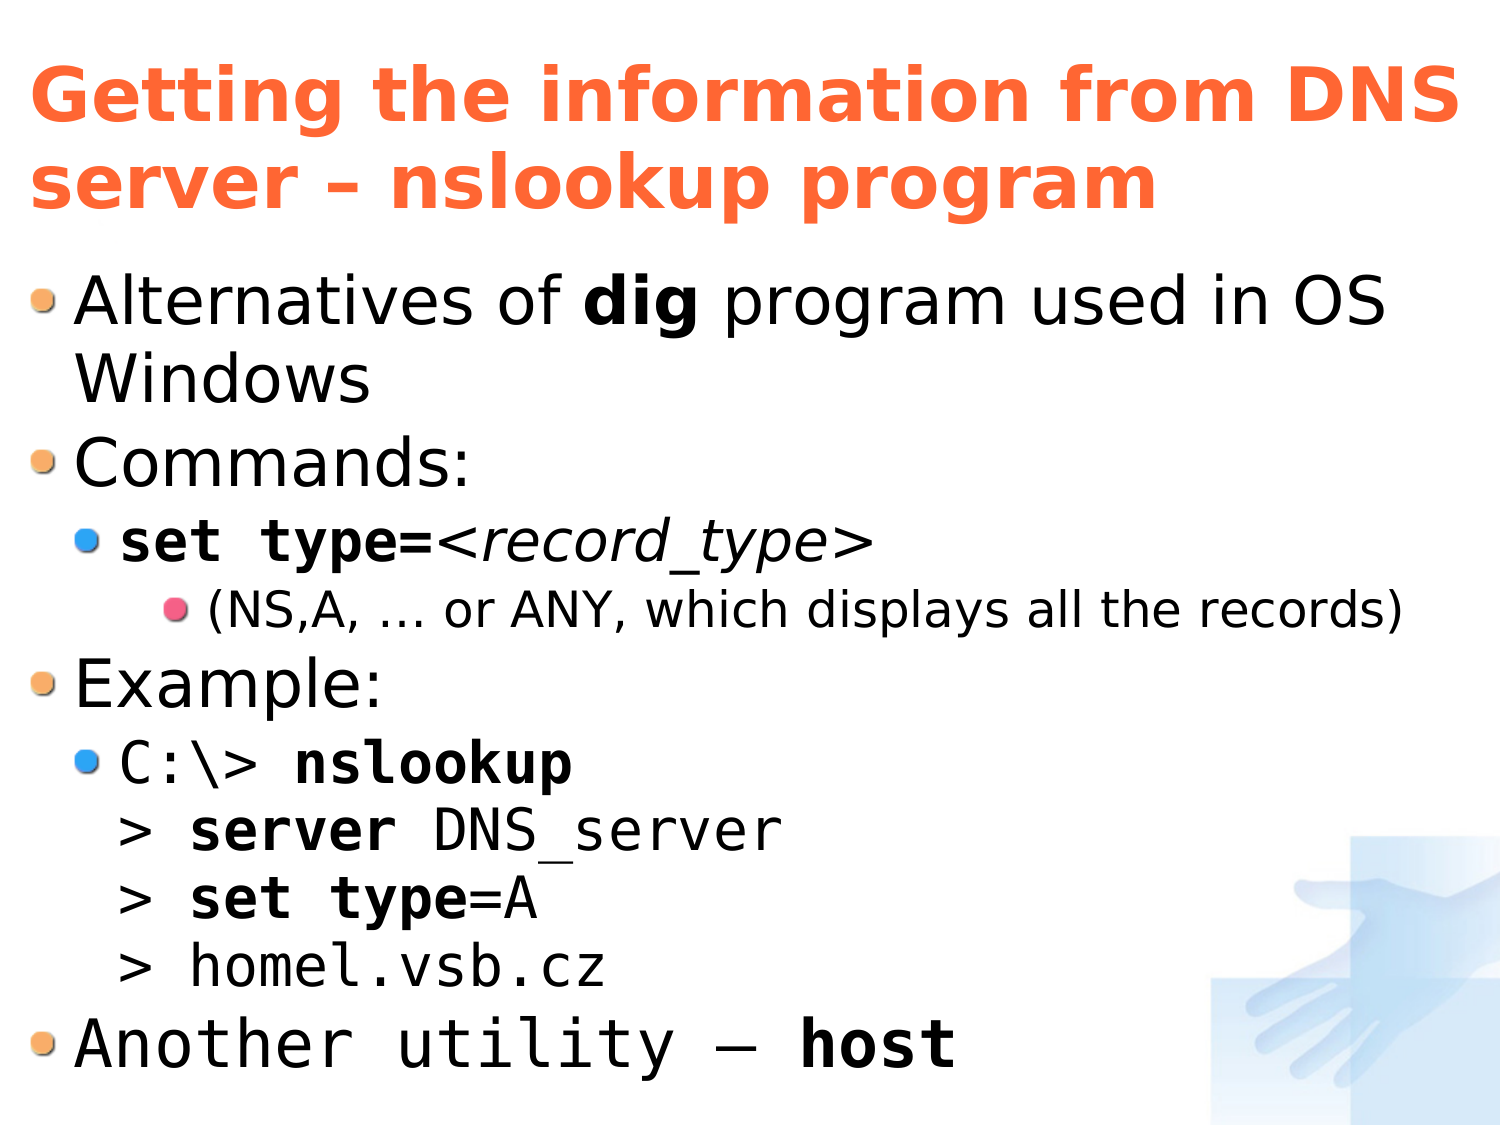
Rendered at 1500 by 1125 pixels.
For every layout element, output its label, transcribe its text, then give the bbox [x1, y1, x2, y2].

list Alternatives of dig program used in OS Windows Commands: set type=<record_type> (NS,A, … or ANY, which displays all the records) Example: C:\> nslookup > server DNS_server > set type=A > homel.vsb.cz Another utility – host [29, 262, 1477, 1093]
picture [0, 0, 1500, 1125]
title Getting the information from DNS server – nslookup program [29, 21, 1477, 257]
